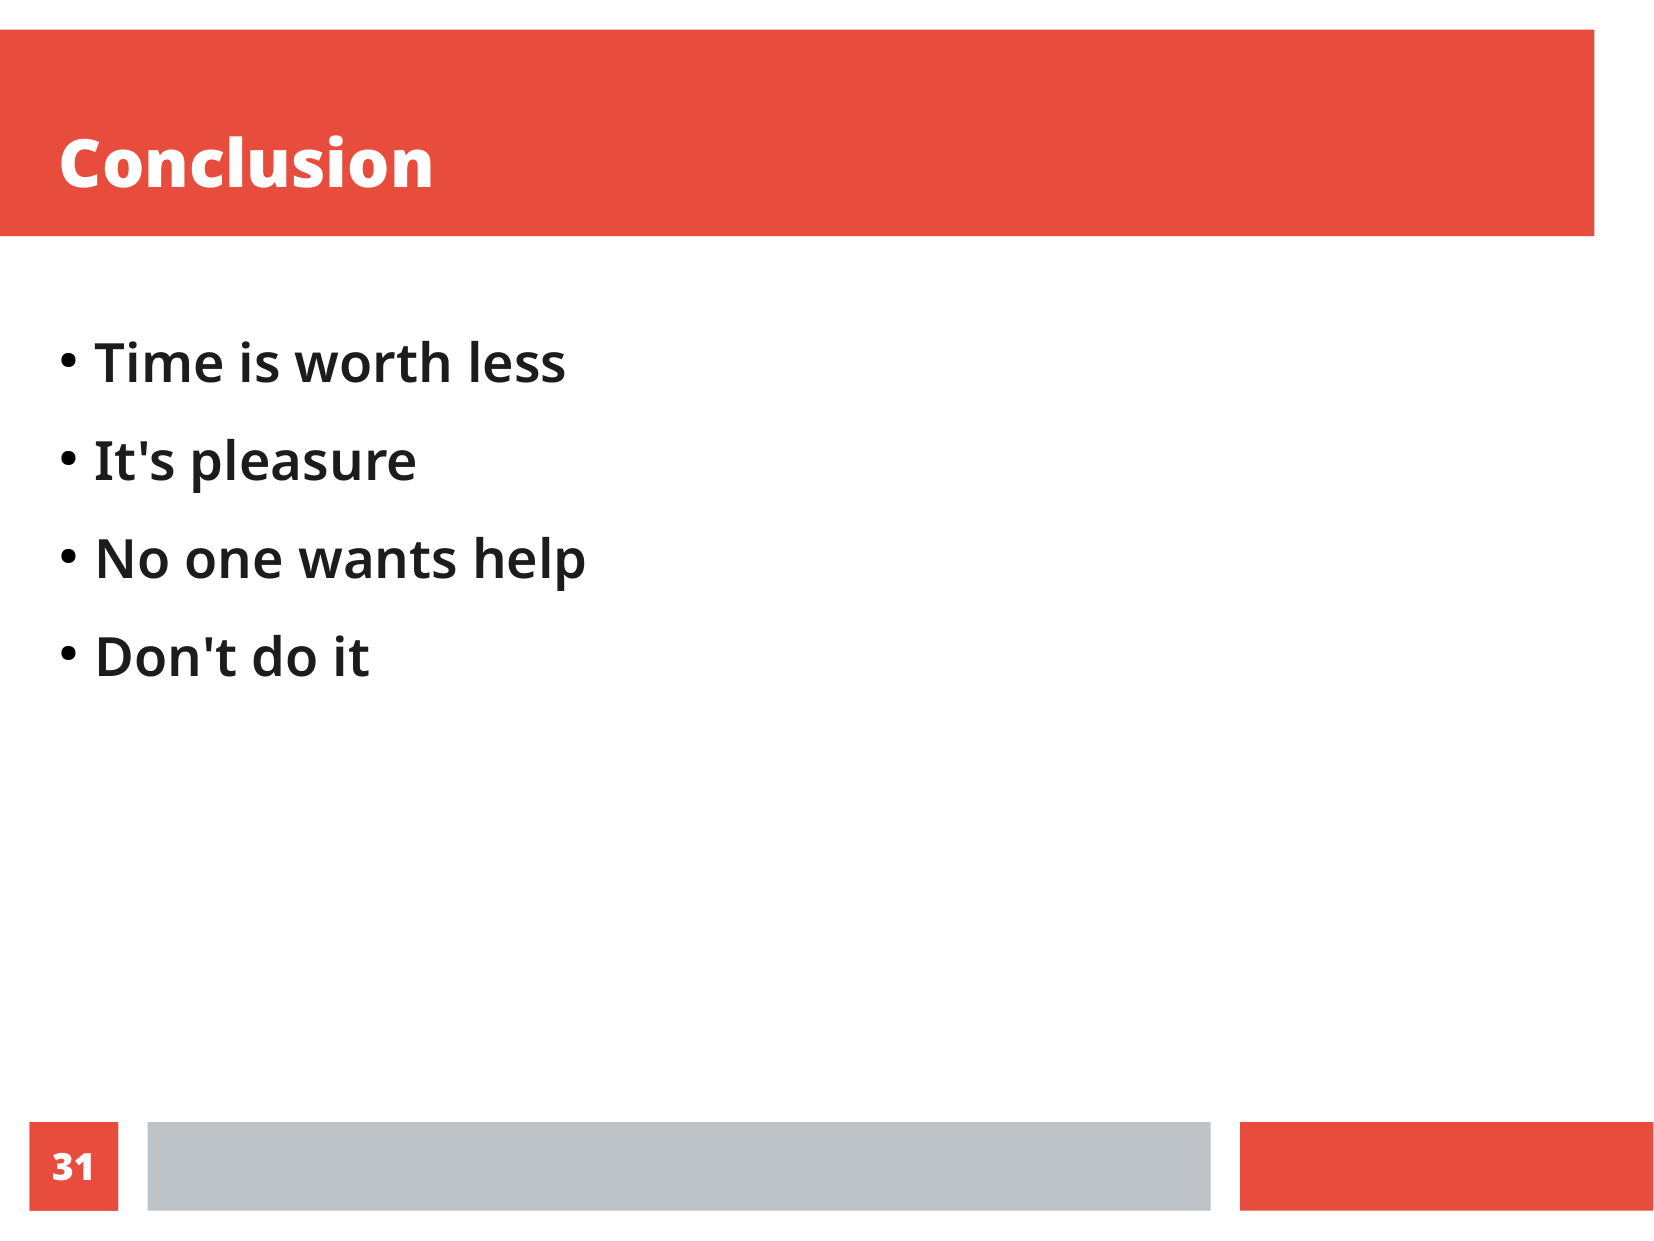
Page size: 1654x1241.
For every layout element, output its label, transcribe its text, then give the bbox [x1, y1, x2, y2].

title Conclusion [59, 59, 1595, 207]
list Time is worth less It's pleasure No one wants help Don't do it [59, 324, 1565, 1093]
